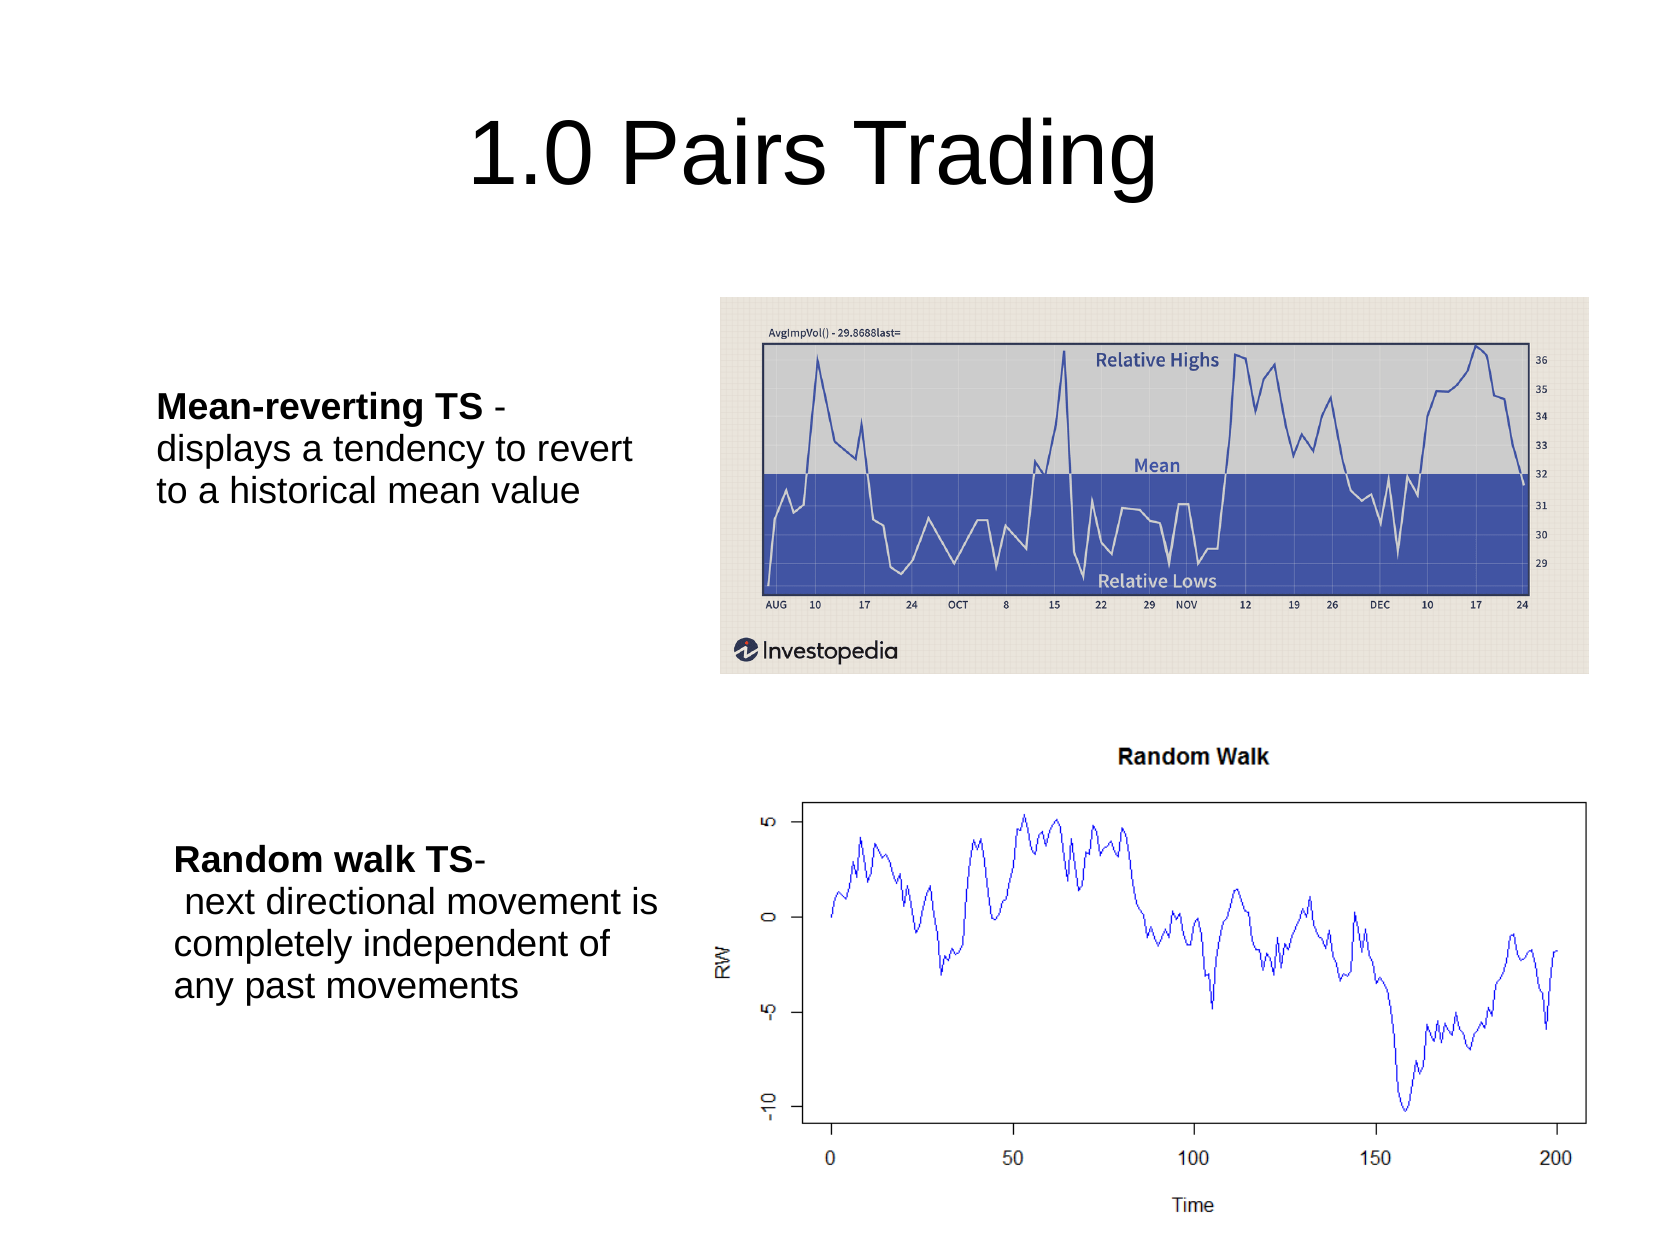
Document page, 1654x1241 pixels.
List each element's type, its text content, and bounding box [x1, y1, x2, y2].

picture [708, 708, 1635, 1241]
text_box Mean-reverting TS - displays a tendency to revert to a historical mean value [141, 377, 662, 646]
title 1.0 Pairs Trading [82, 49, 1571, 257]
picture [720, 297, 1589, 674]
text_box Random walk TS- next directional movement is completely independent of any past movements [159, 831, 686, 1099]
